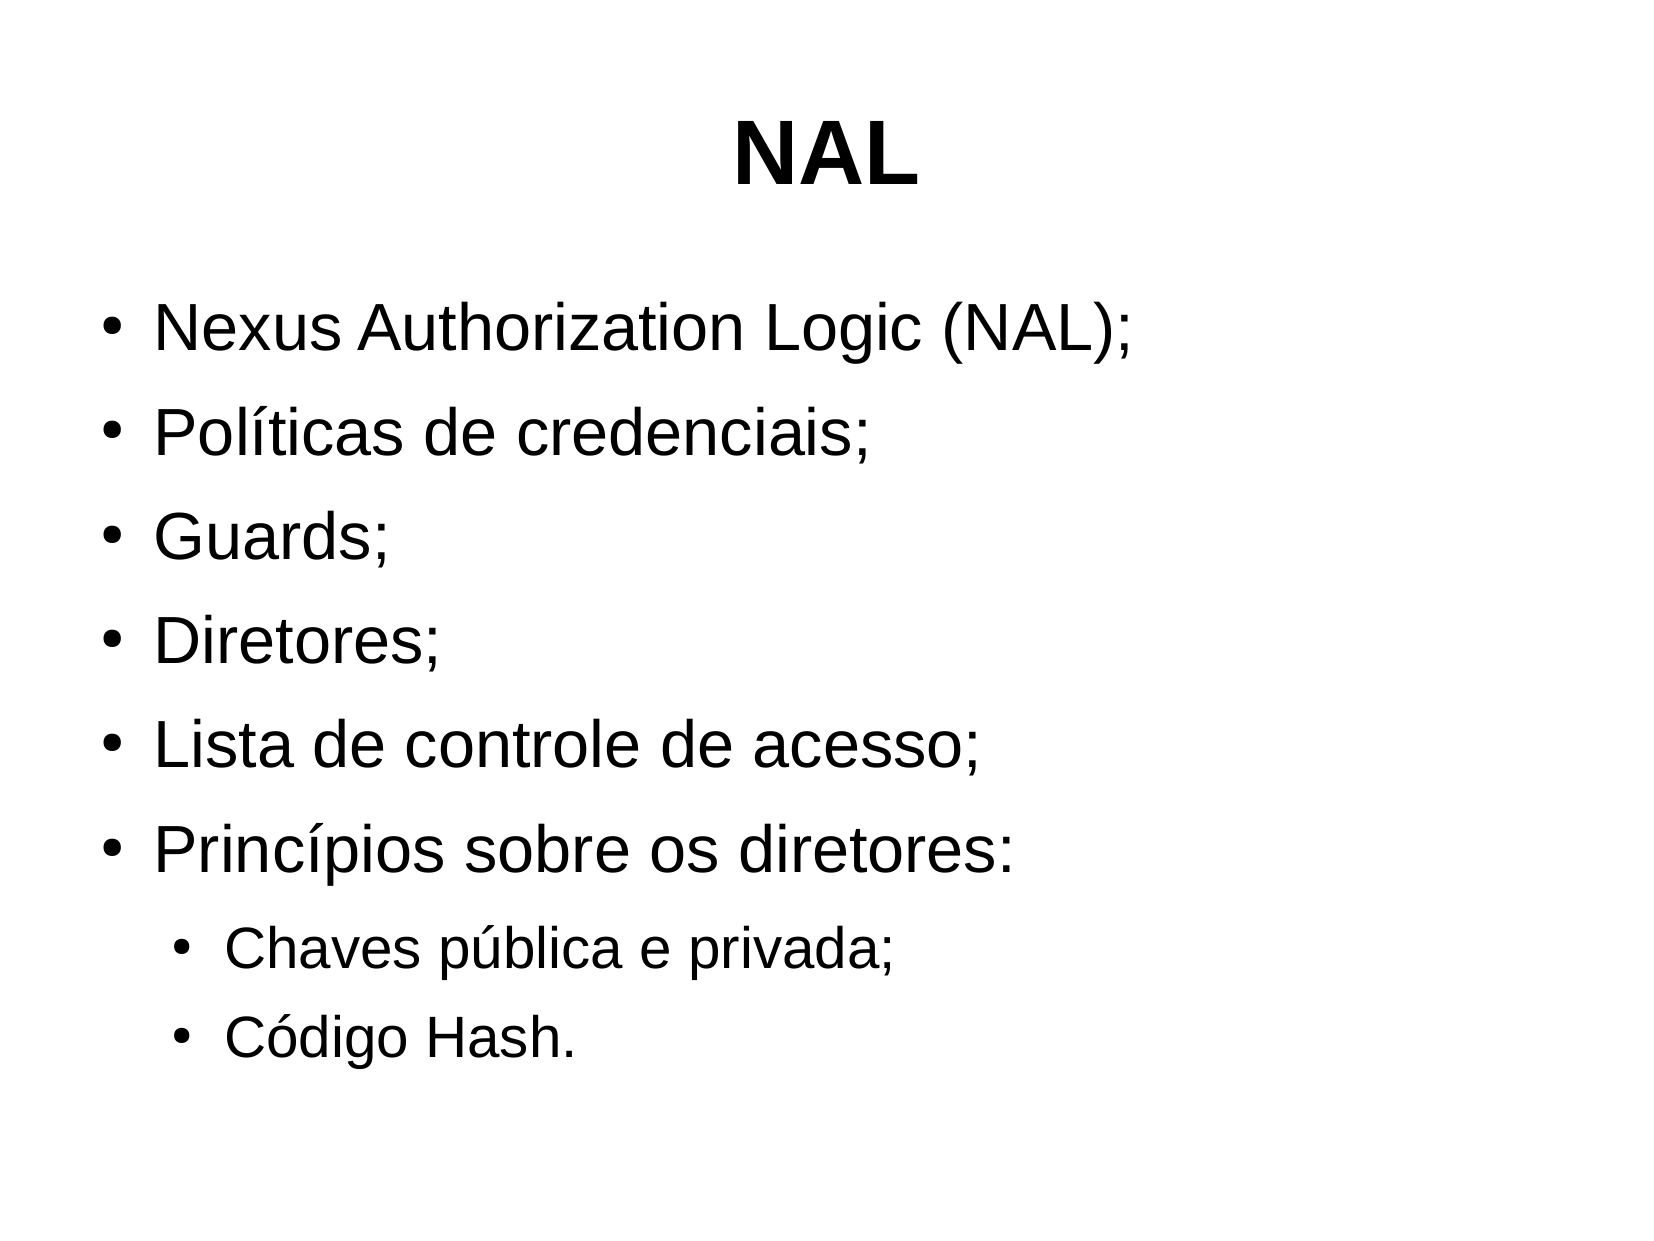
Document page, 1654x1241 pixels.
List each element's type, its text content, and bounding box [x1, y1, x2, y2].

title NAL [82, 49, 1571, 257]
list Nexus Authorization Logic (NAL); Políticas de credenciais; Guards; Diretores; Lista de controle de acesso; Princípios sobre os diretores: Chaves pública e privada; Código Hash. [82, 290, 1571, 1109]
